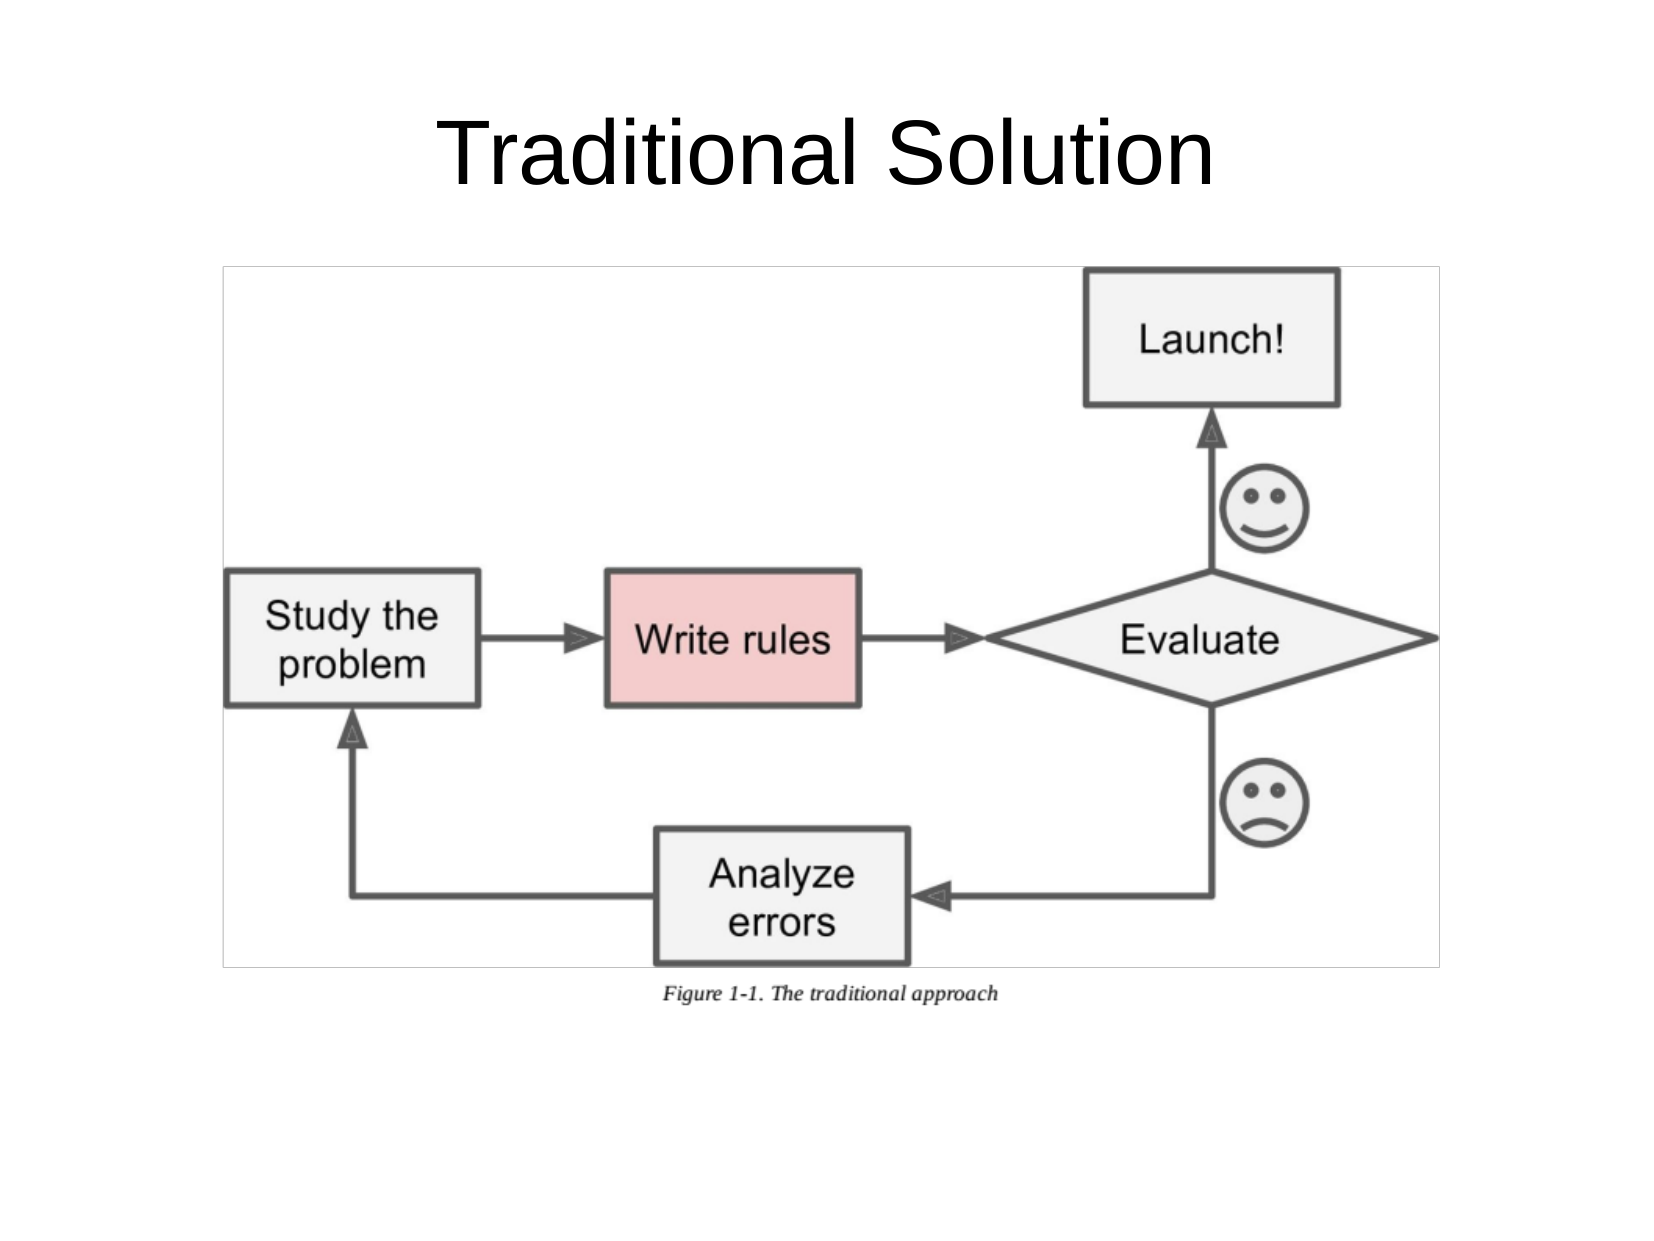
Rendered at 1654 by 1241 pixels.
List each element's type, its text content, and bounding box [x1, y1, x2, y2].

picture [214, 220, 1443, 1021]
title Traditional Solution [82, 49, 1571, 257]
